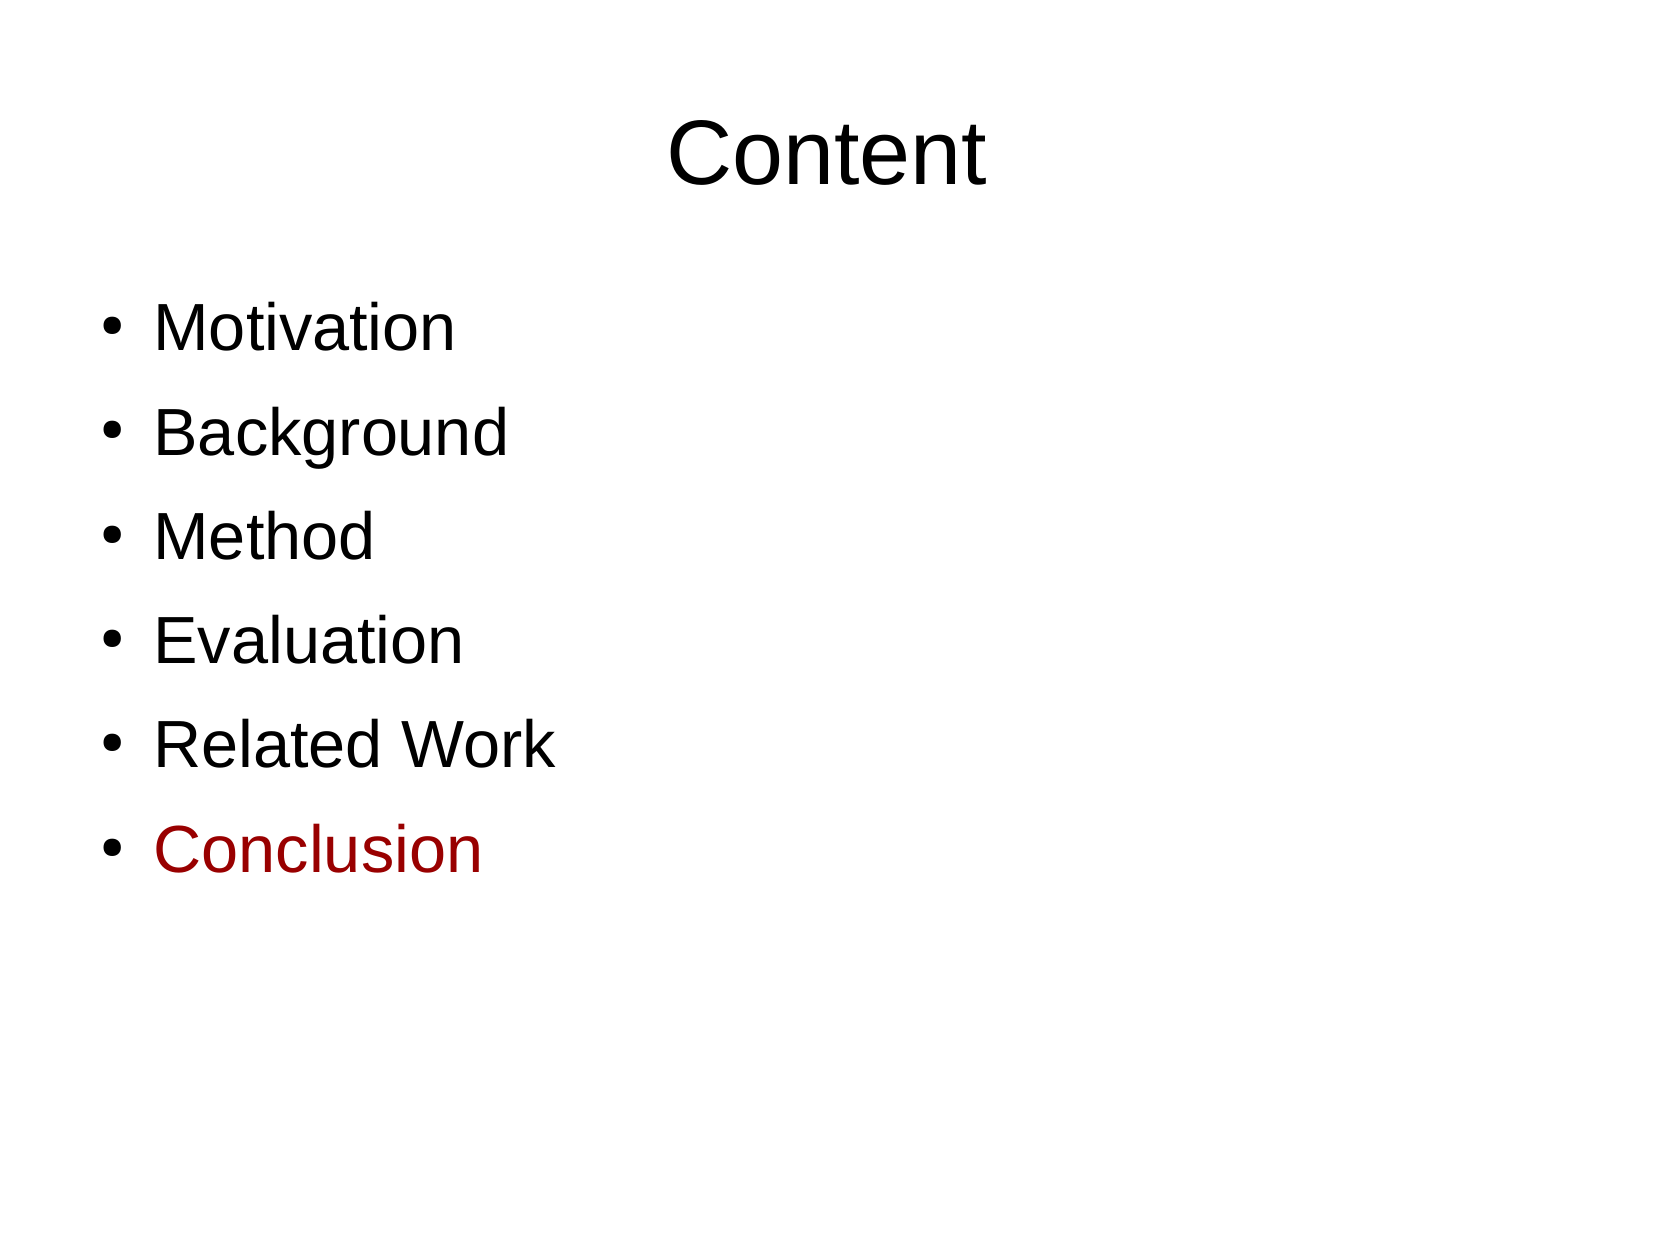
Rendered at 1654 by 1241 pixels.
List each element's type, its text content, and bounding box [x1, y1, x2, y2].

title Content [82, 49, 1571, 257]
list Motivation Background Method Evaluation Related Work Conclusion [82, 290, 1571, 1010]
